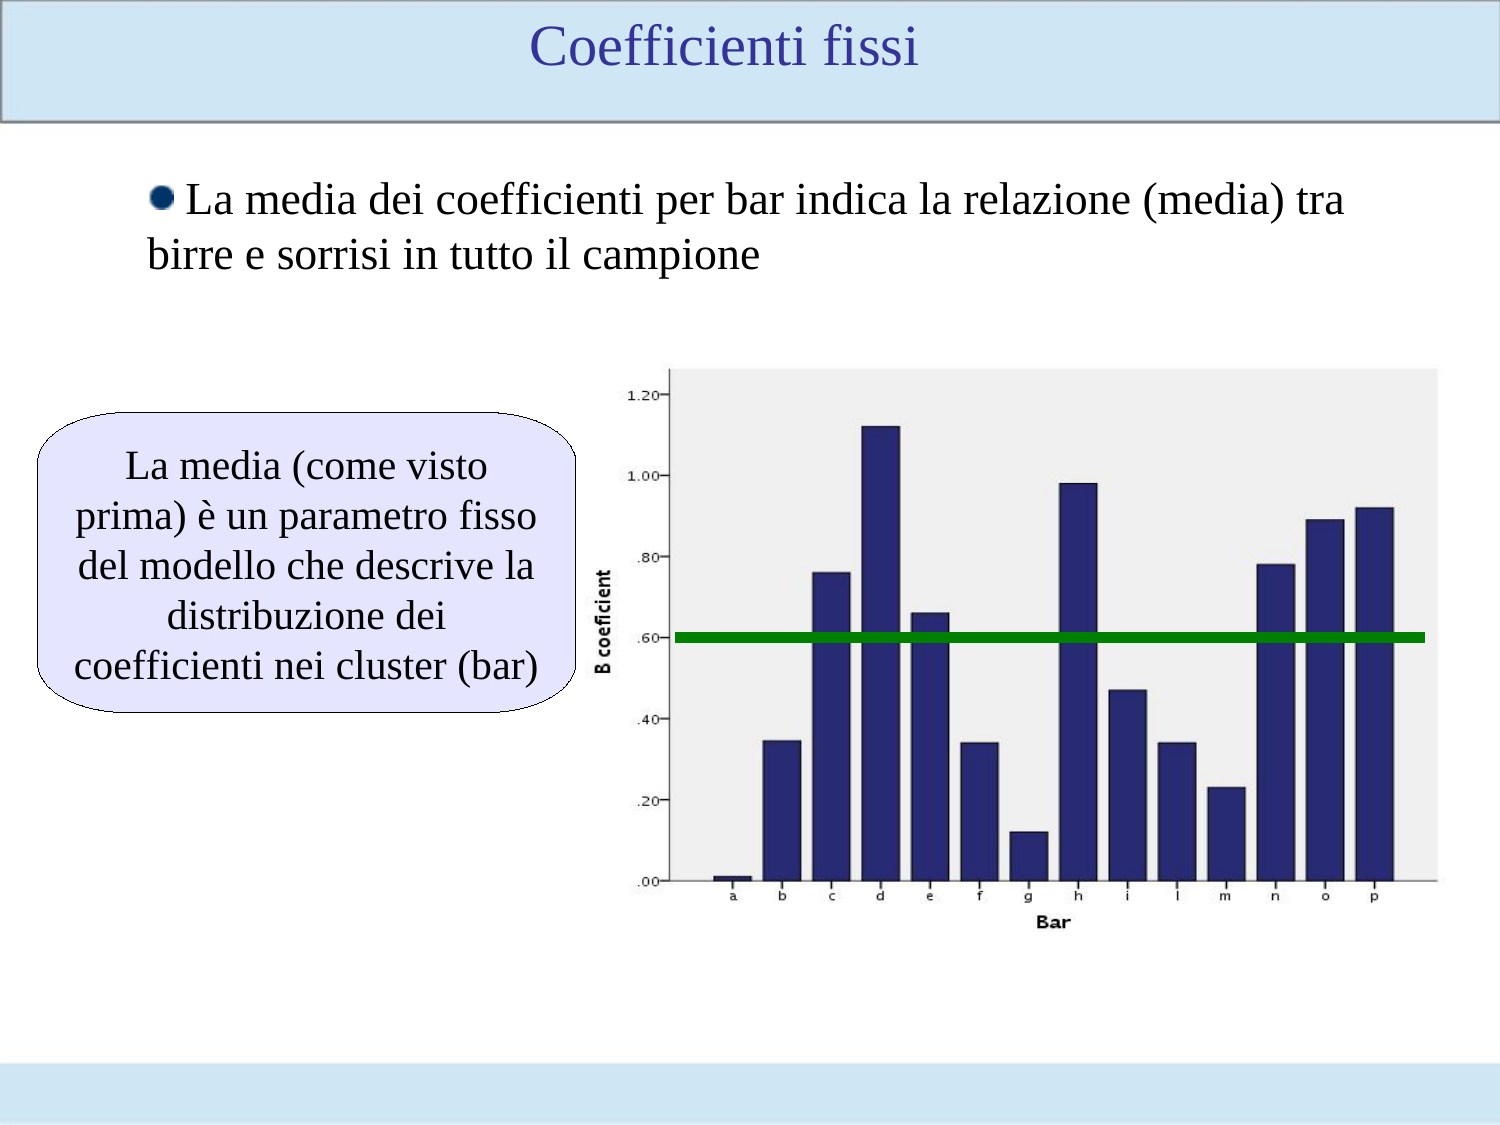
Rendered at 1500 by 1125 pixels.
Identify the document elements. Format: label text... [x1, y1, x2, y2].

text_box La media dei coefficienti per bar indica la relazione (media) tra birre e sorrisi in tutto il campione [132, 161, 1377, 287]
text_box La media (come visto prima) è un parametro fisso del modello che descrive la distribuzione dei coefficienti nei cluster (bar) [37, 412, 576, 713]
title Coefficienti fissi [49, 0, 1400, 136]
picture [0, 0, 1500, 1125]
